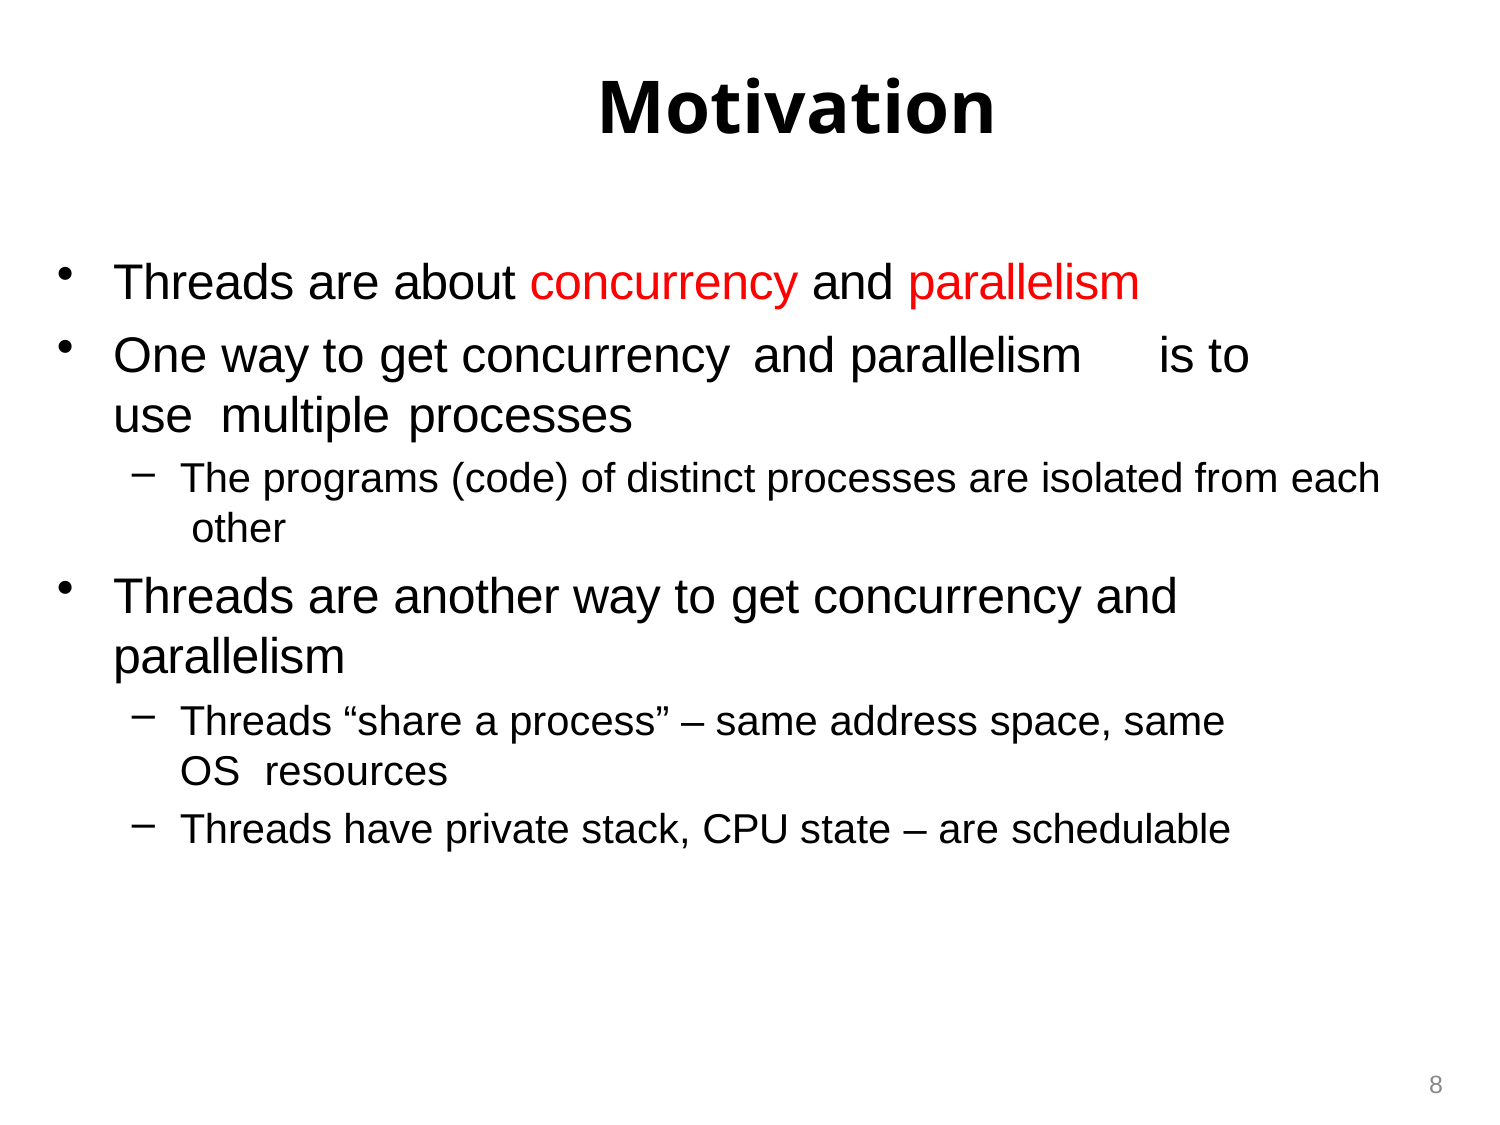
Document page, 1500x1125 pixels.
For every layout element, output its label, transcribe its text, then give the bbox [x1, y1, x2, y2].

title Motivation [594, 17, 1099, 189]
text_box <number> [1422, 1069, 1450, 1099]
text_box Threads are about concurrency and parallelism One way to get concurrency and parallelism is to use multiple processes The programs (code) of distinct processes are isolated from each other Threads are another way to get concurrency and parallelism Threads “share a process” – same address space, same OS resources Threads have private stack, CPU state – are schedulable [54, 234, 1383, 853]
